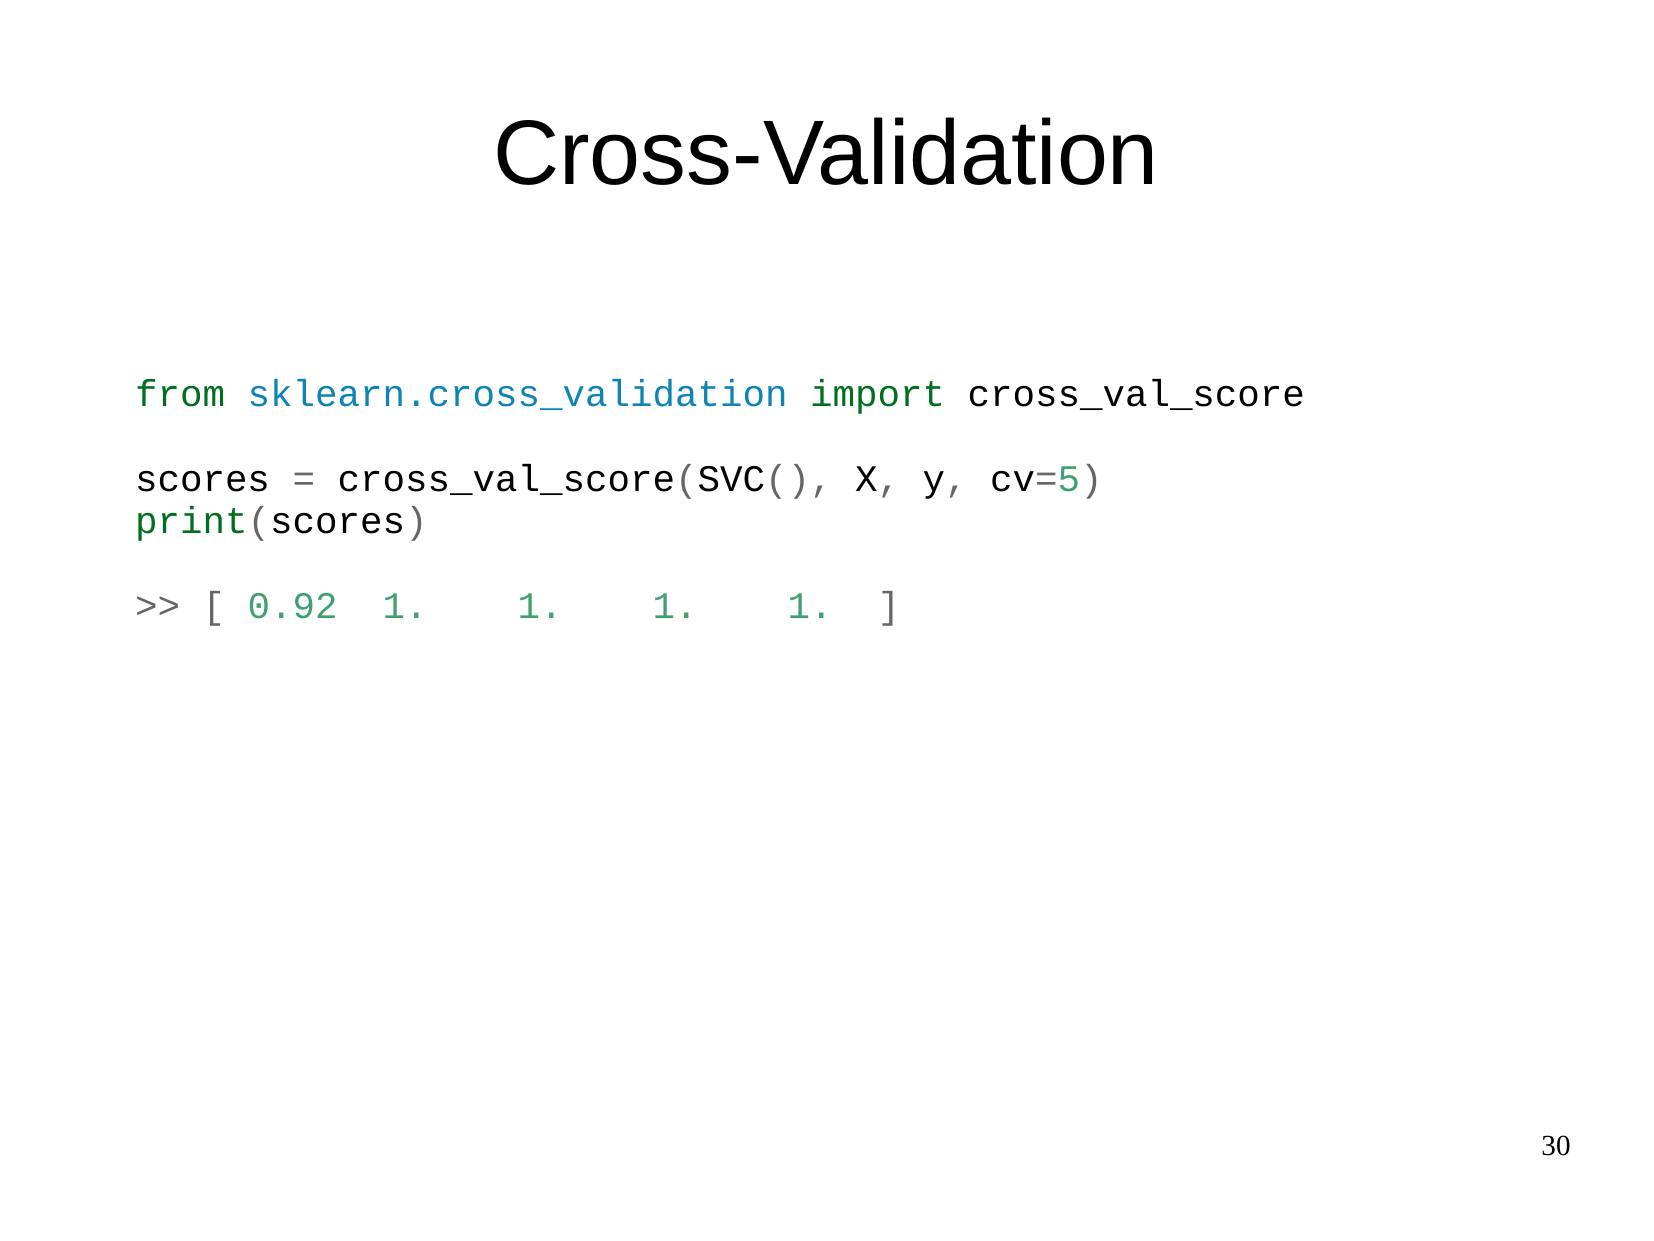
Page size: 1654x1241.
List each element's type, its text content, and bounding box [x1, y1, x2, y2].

text_box from sklearn.cross_validation import cross_val_score scores = cross_val_score(SVC(), X, y, cv=5) print(scores) >> [ 0.92 1. 1. 1. 1. ] [135, 375, 1411, 675]
title Cross-Validation [82, 49, 1571, 257]
